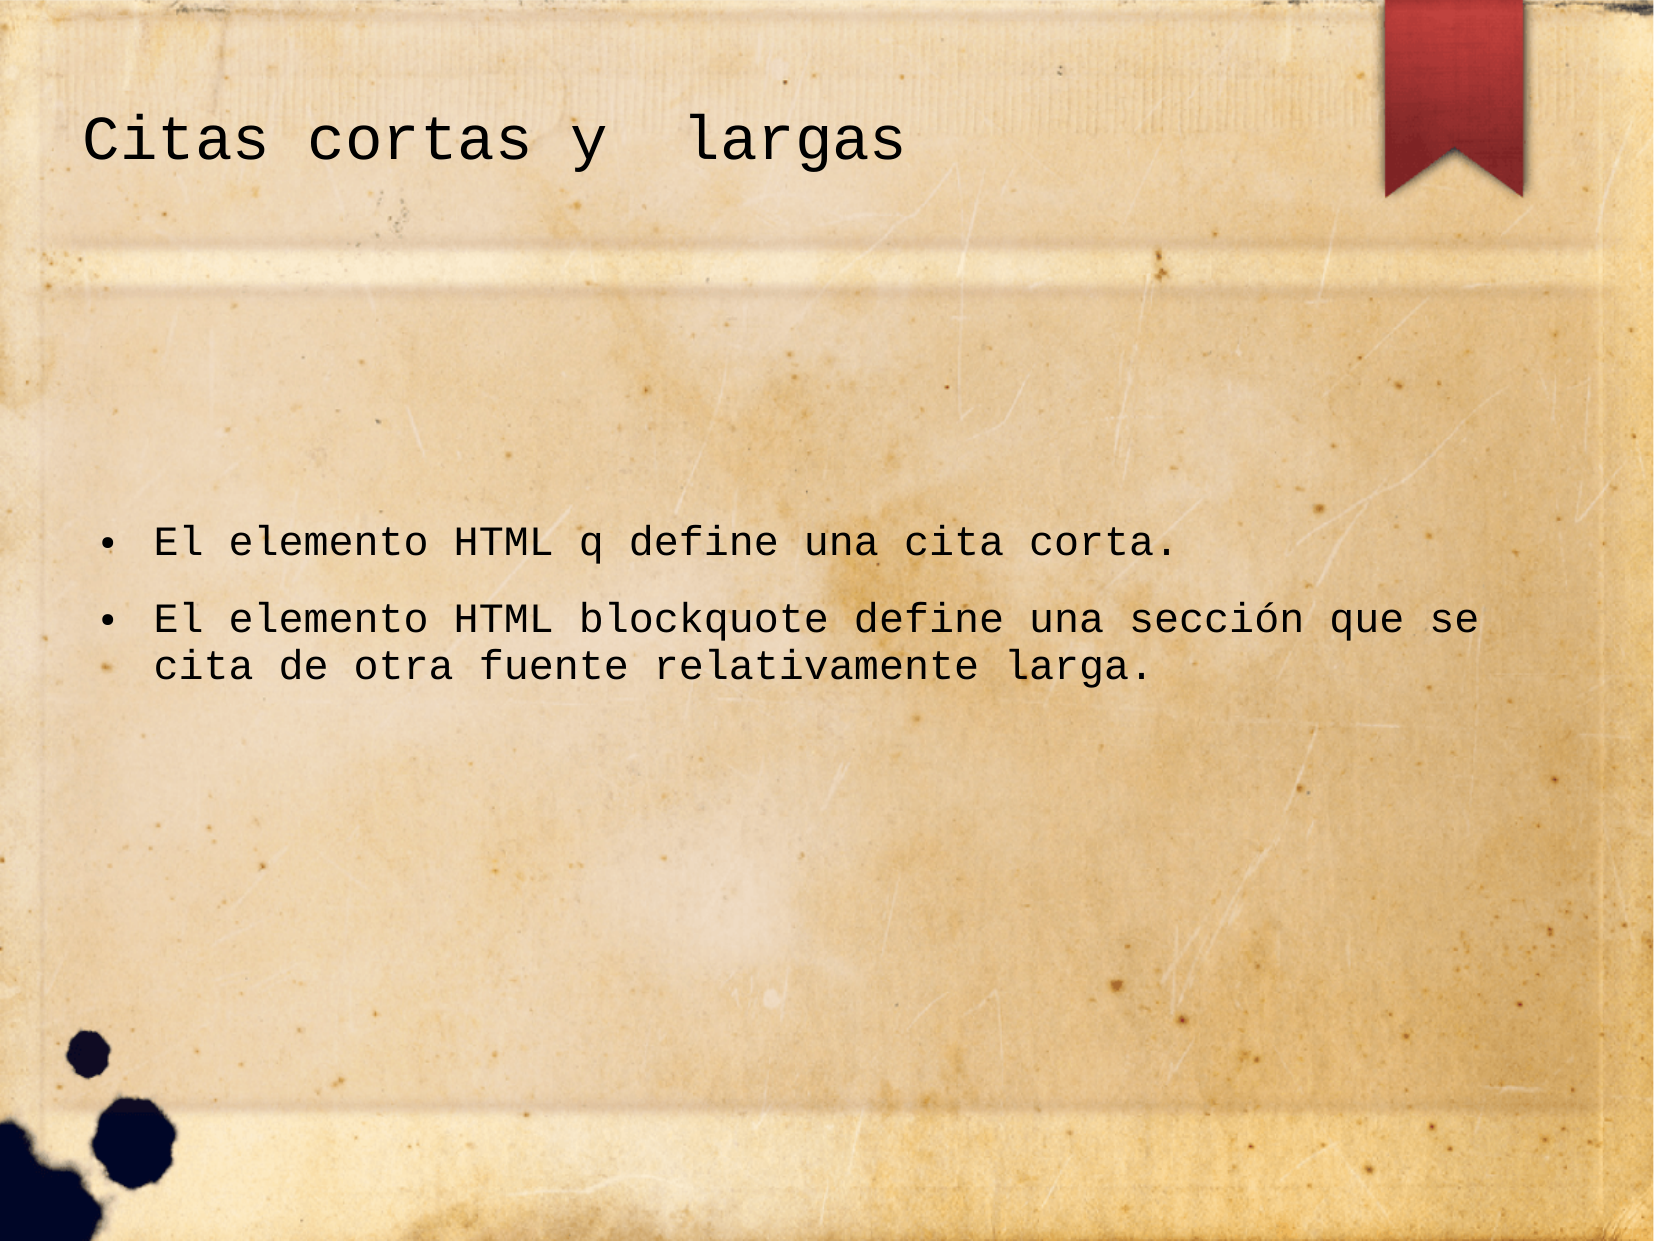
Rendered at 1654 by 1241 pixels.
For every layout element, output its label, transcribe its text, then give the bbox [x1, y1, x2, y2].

title Citas cortas y largas [82, 49, 1347, 237]
picture [0, 0, 1654, 1241]
list El elemento HTML q define una cita corta. El elemento HTML blockquote define una sección que se cita de otra fuente relativamente larga. [82, 290, 1538, 1010]
